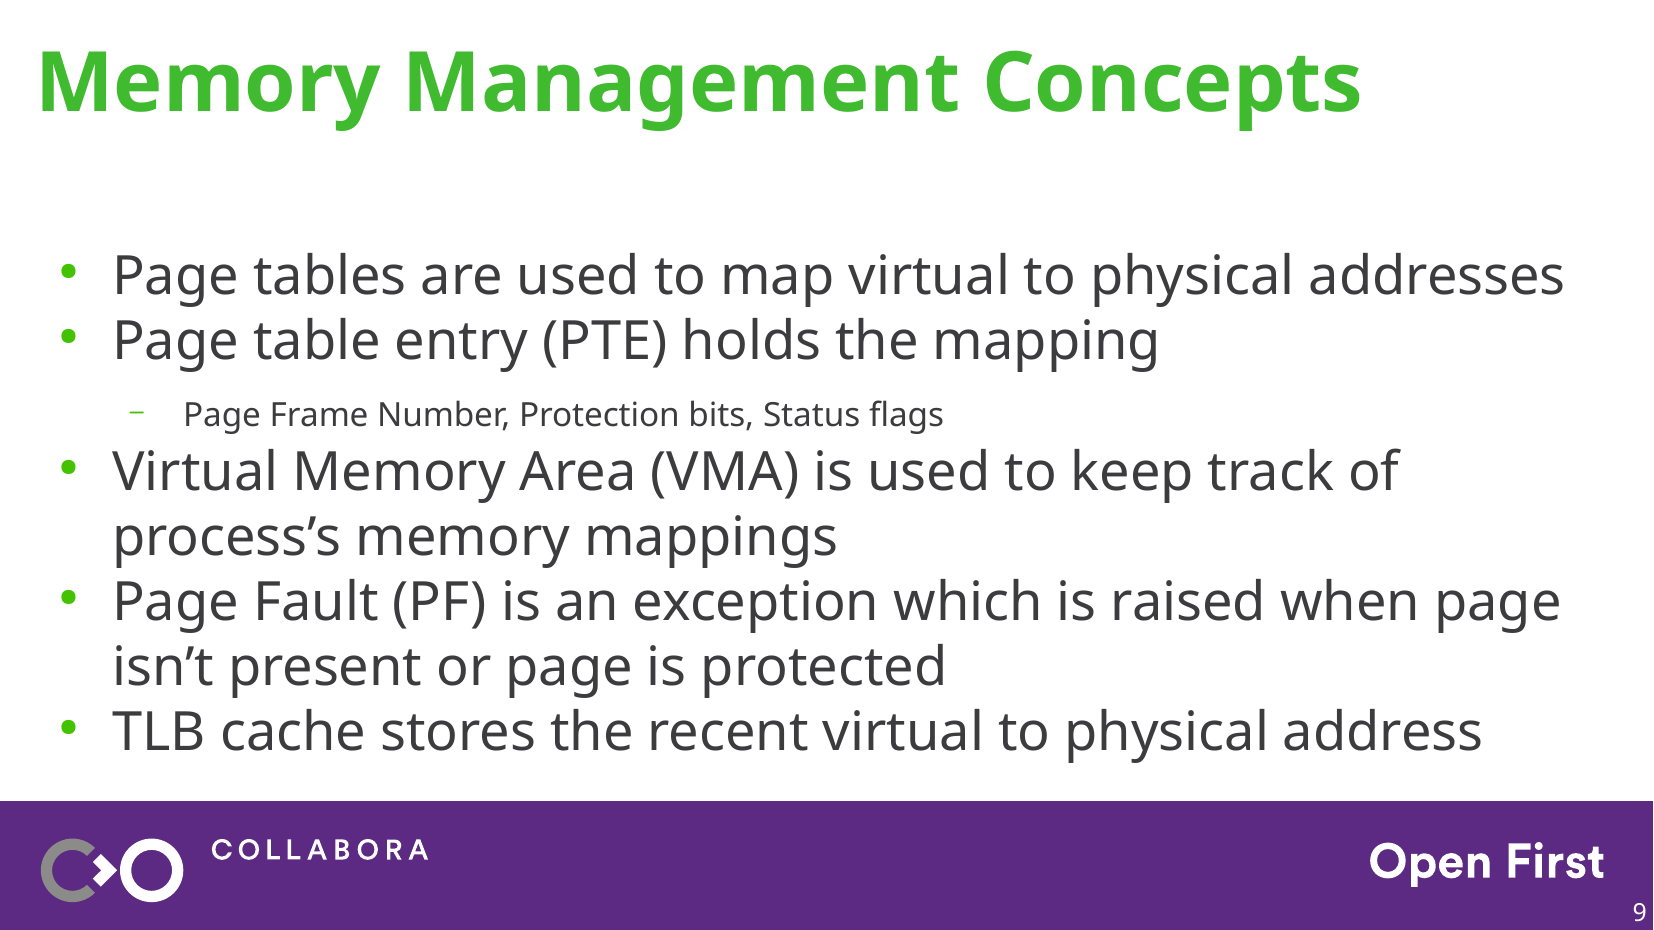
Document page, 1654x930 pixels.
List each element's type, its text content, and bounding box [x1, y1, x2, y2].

list Page tables are used to map virtual to physical addresses Page table entry (PTE) holds the mapping Page Frame Number, Protection bits, Status flags Virtual Memory Area (VMA) is used to keep track of process’s memory mappings Page Fault (PF) is an exception which is raised when page isn’t present or page is protected TLB cache stores the recent virtual to physical address [41, 240, 1613, 804]
title Memory Management Concepts [35, 28, 1608, 192]
